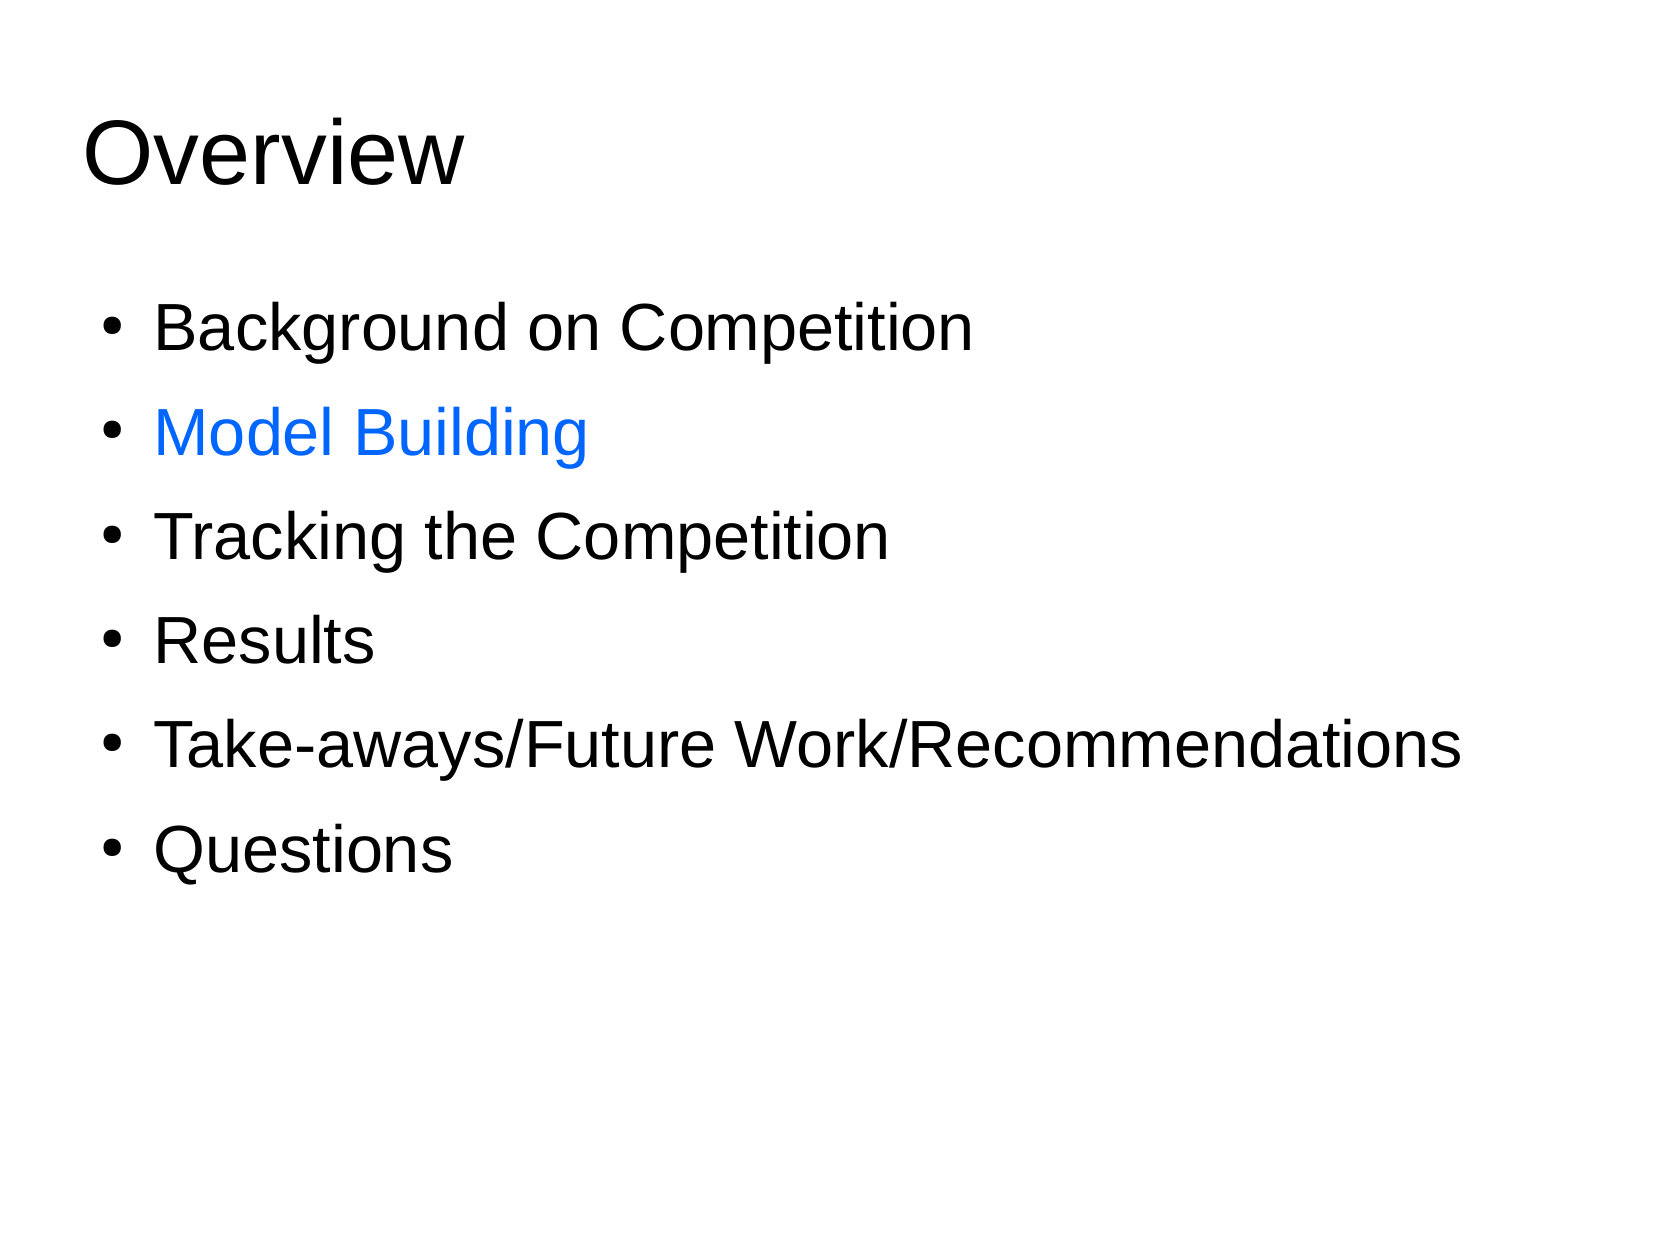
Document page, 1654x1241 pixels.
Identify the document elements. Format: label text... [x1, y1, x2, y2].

title Overview [82, 49, 1571, 257]
list Background on Competition Model Building Tracking the Competition Results Take-aways/Future Work/Recommendations Questions [82, 290, 1571, 1010]
